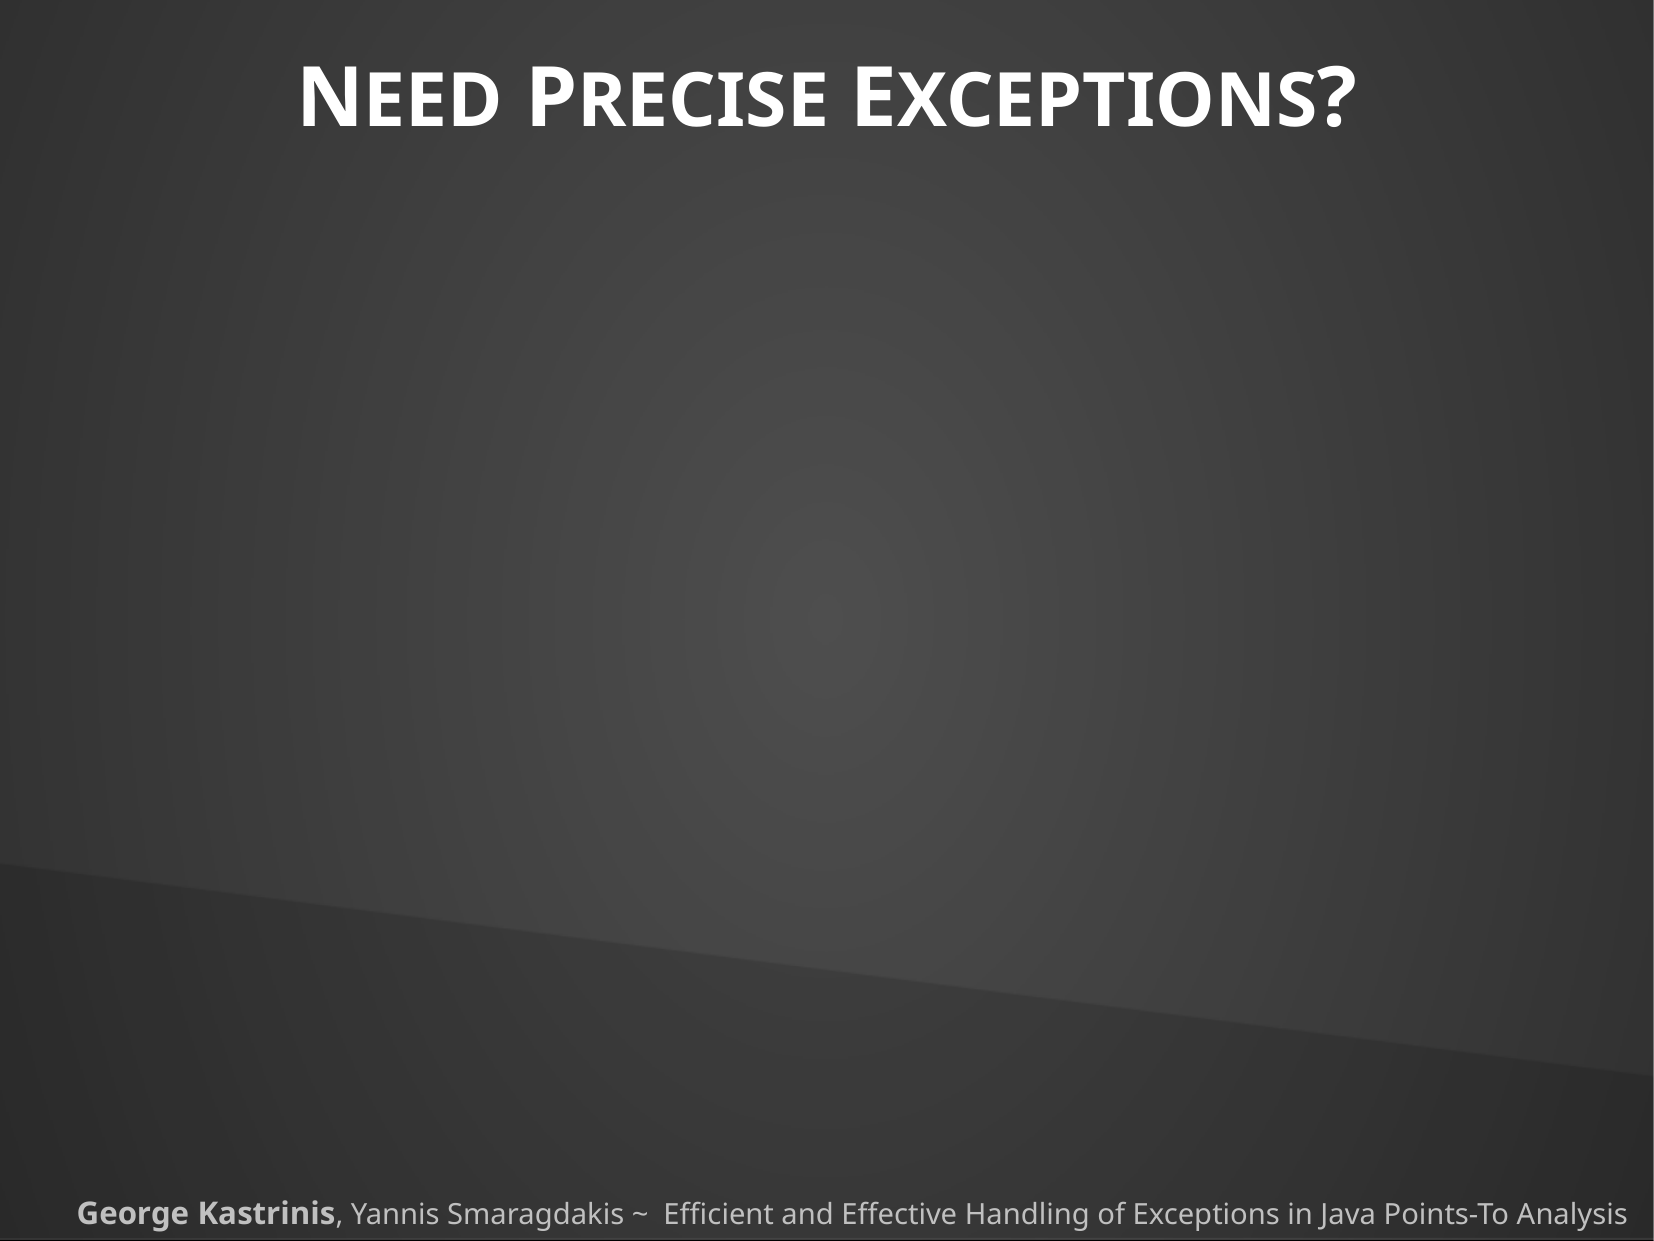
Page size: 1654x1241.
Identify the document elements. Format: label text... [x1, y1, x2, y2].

text_box NEED PRECISE EXCEPTIONS? [276, 30, 1377, 139]
picture [0, 0, 1654, 1241]
